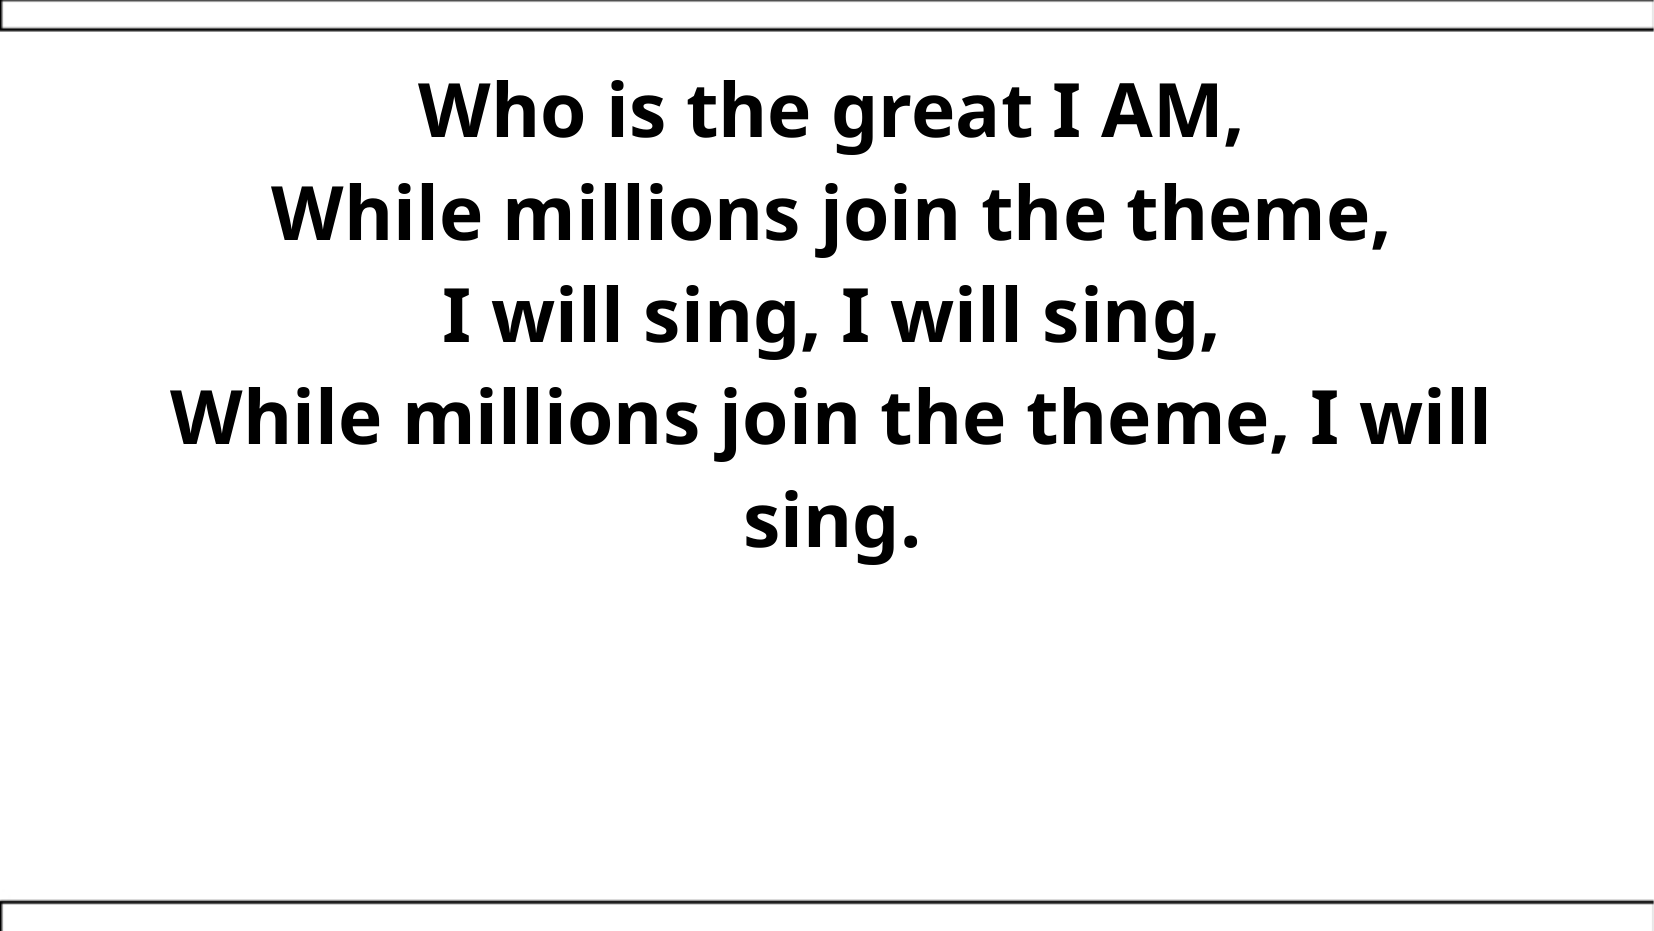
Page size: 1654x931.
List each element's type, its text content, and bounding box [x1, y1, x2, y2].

picture [0, 0, 1654, 931]
text_box Who is the great I AM, While millions join the theme, I will sing, I will sing, While millions join the theme, I will sing. [75, 50, 1591, 465]
